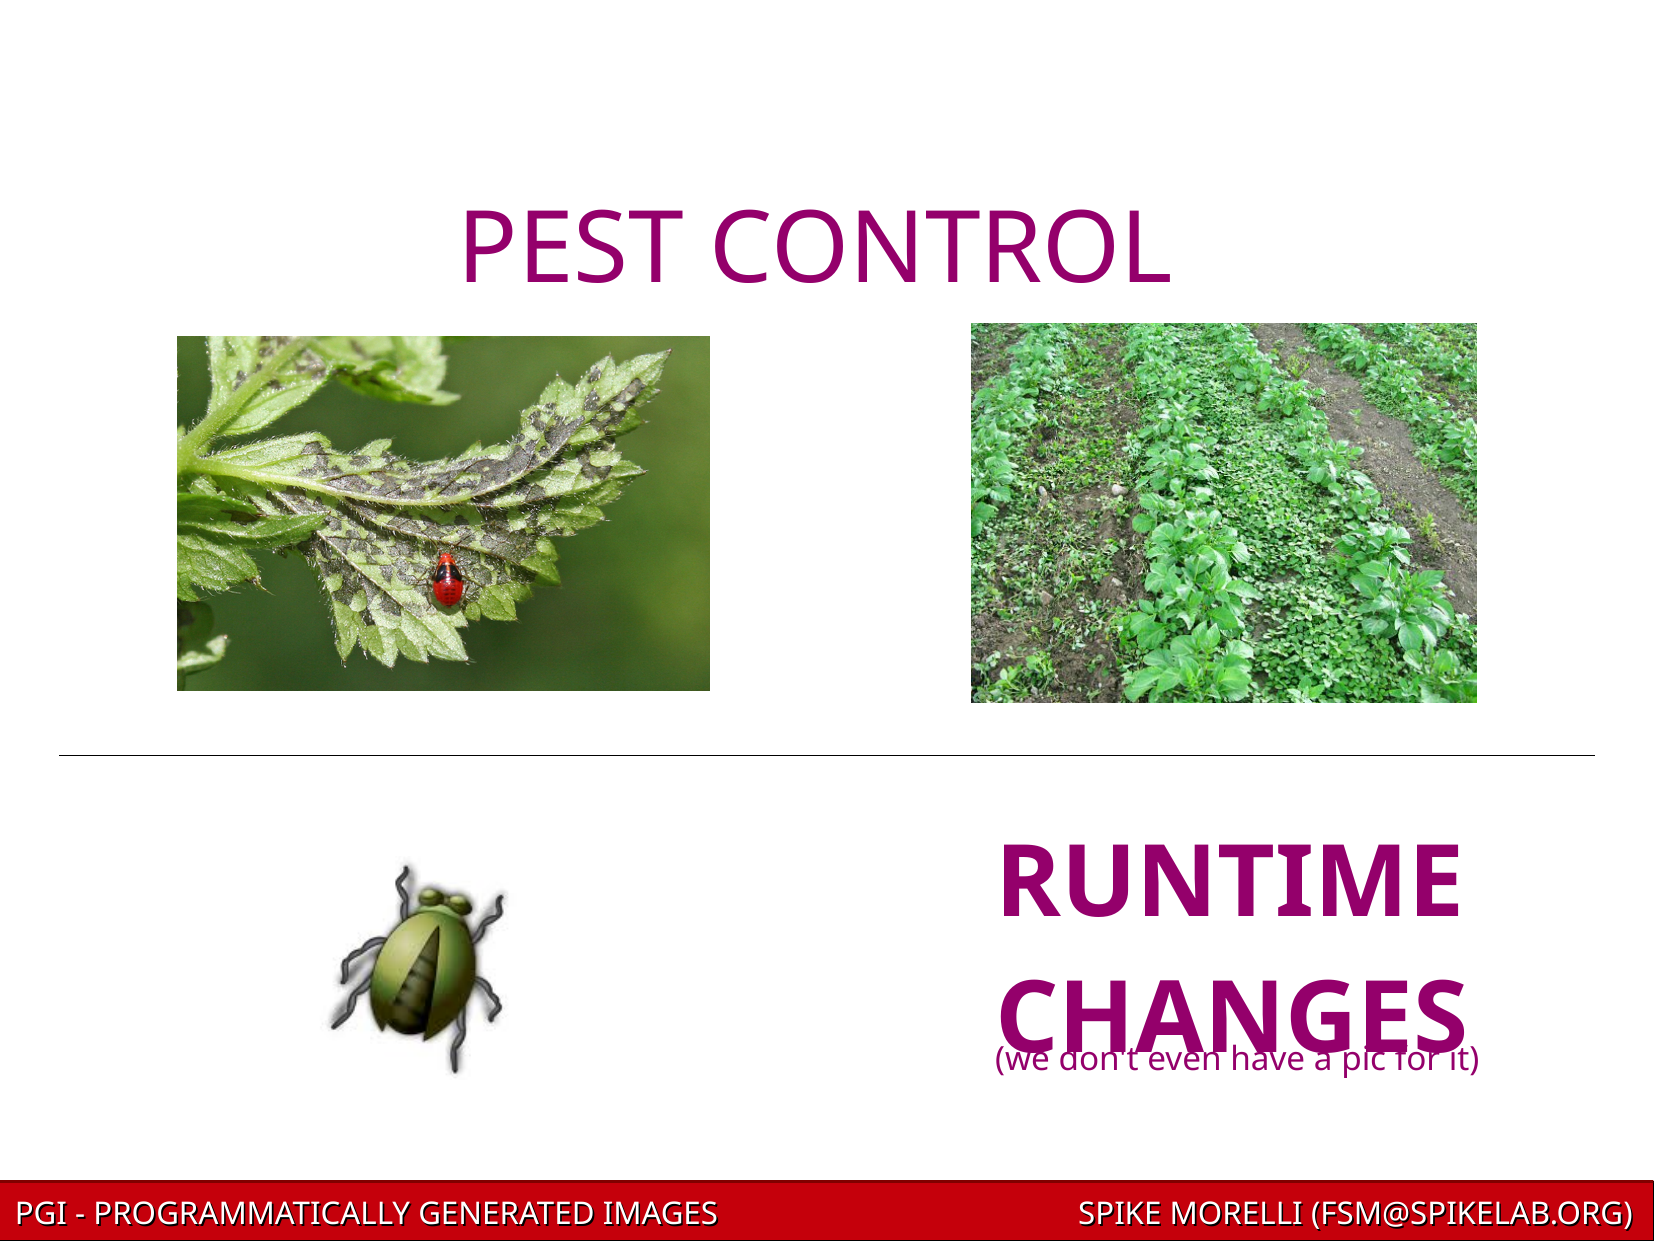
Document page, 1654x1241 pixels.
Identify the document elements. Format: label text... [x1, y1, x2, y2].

text_box RUNTIME CHANGES [980, 801, 1485, 1041]
text_box PGI - PROGRAMMATICALLY GENERATED IMAGES [0, 1184, 722, 1235]
picture [971, 323, 1477, 703]
text_box [0, 1183, 1654, 1241]
text_box (we don't even have a pic for it) [980, 1027, 1484, 1080]
text_box PEST CONTROL [442, 100, 1241, 228]
picture [308, 856, 532, 1080]
picture [177, 336, 710, 691]
text_box SPIKE MORELLI (FSM@SPIKELAB.ORG) [1063, 1184, 1643, 1235]
